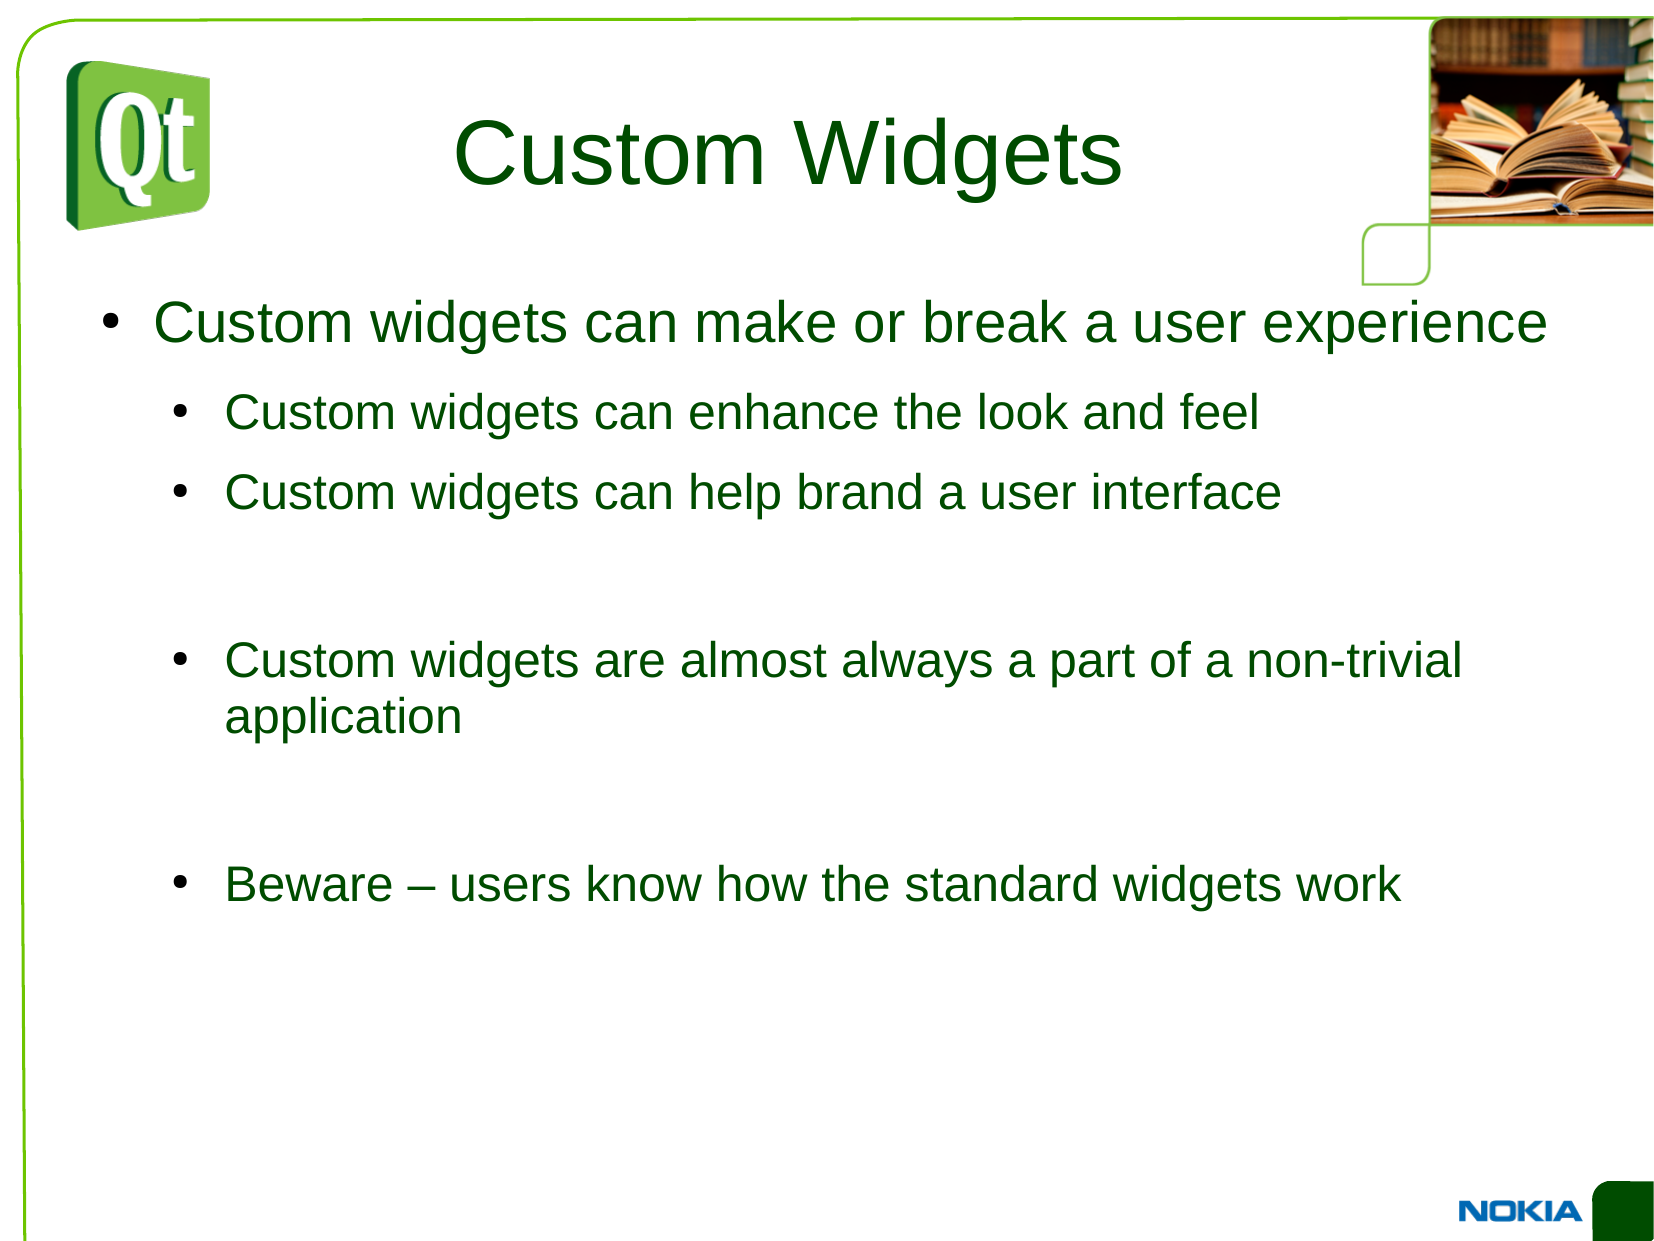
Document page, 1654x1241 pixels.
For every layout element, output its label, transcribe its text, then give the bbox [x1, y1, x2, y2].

picture [66, 61, 210, 231]
list Custom widgets can make or break a user experience Custom widgets can enhance the look and feel Custom widgets can help brand a user interface Custom widgets are almost always a part of a non-trivial application Beware – users know how the standard widgets work [82, 290, 1571, 1094]
title Custom Widgets [251, 49, 1327, 257]
picture [1338, 5, 1654, 306]
picture [1459, 1200, 1583, 1222]
